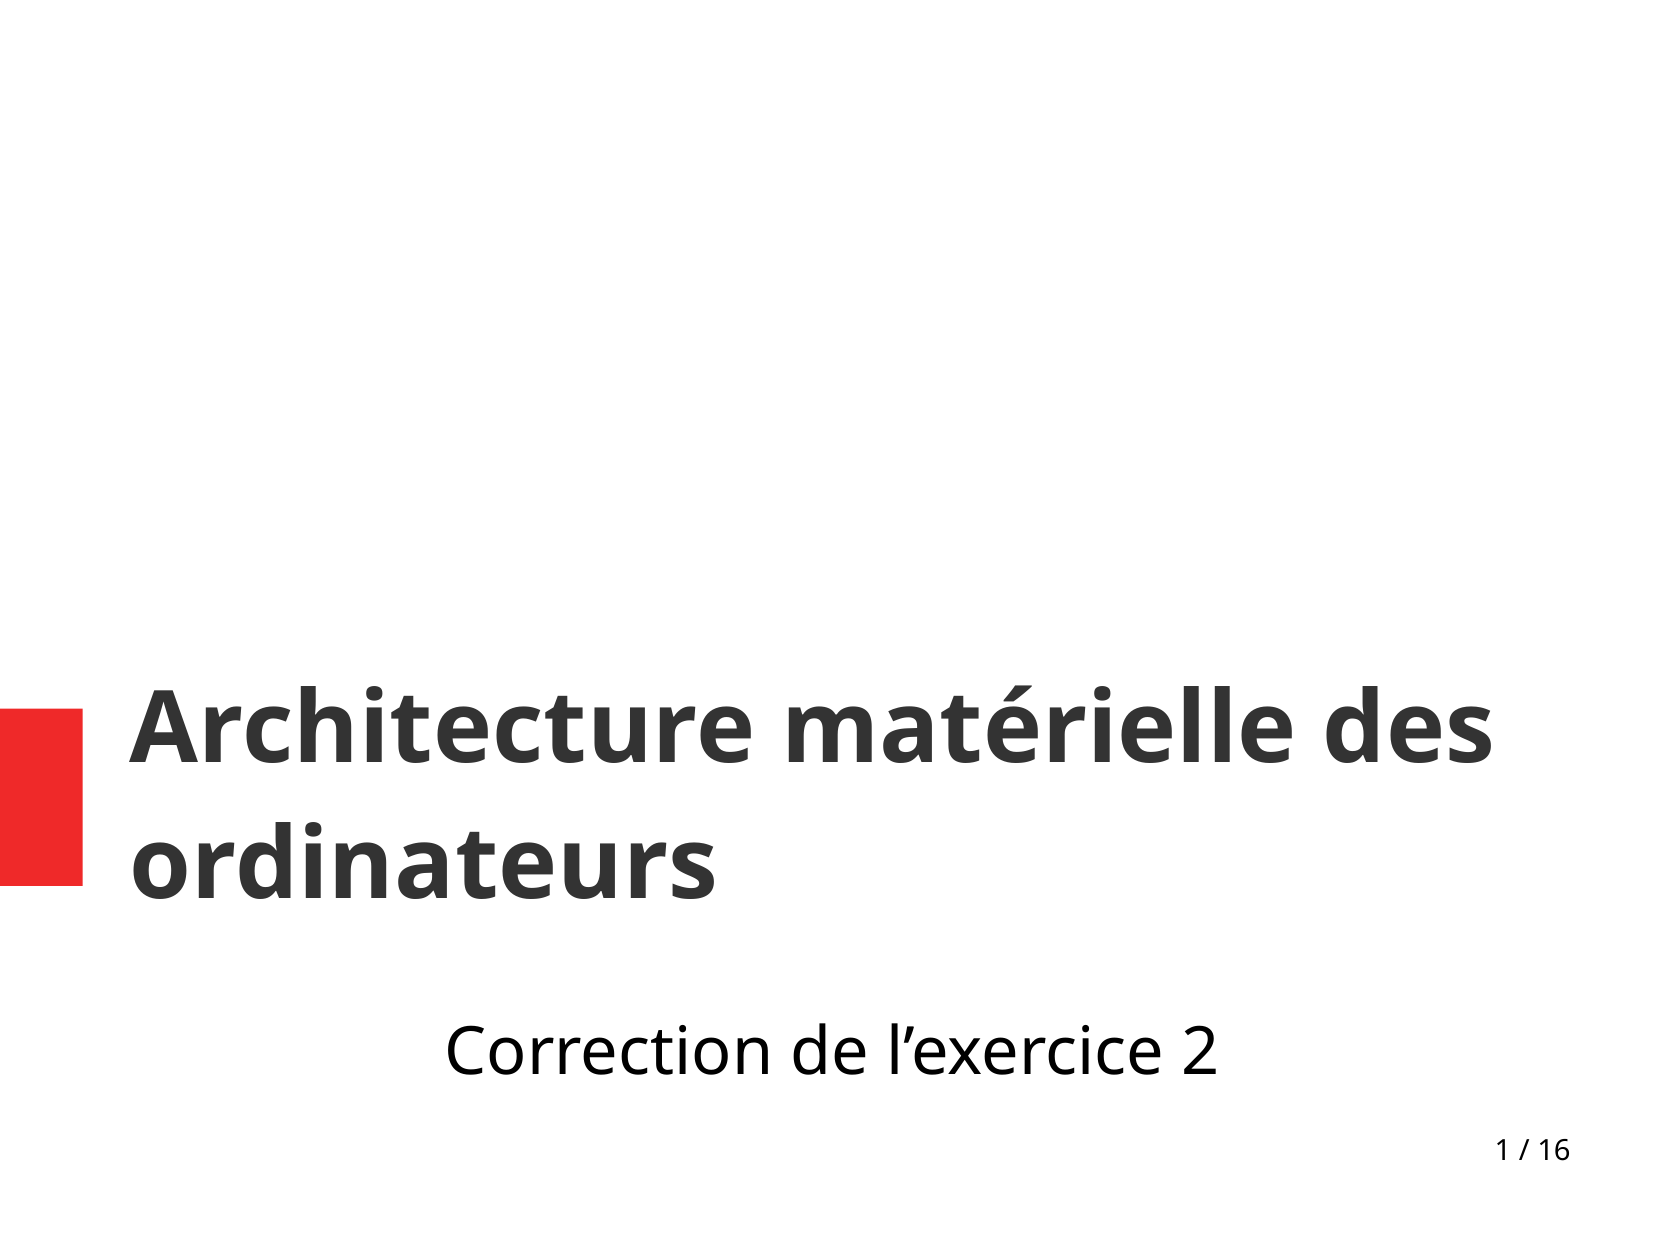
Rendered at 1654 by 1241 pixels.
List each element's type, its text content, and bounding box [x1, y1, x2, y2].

subtitle Correction de l’exercice 2 [129, 968, 1536, 1130]
title Architecture matérielle des ordinateurs [129, 655, 1536, 928]
